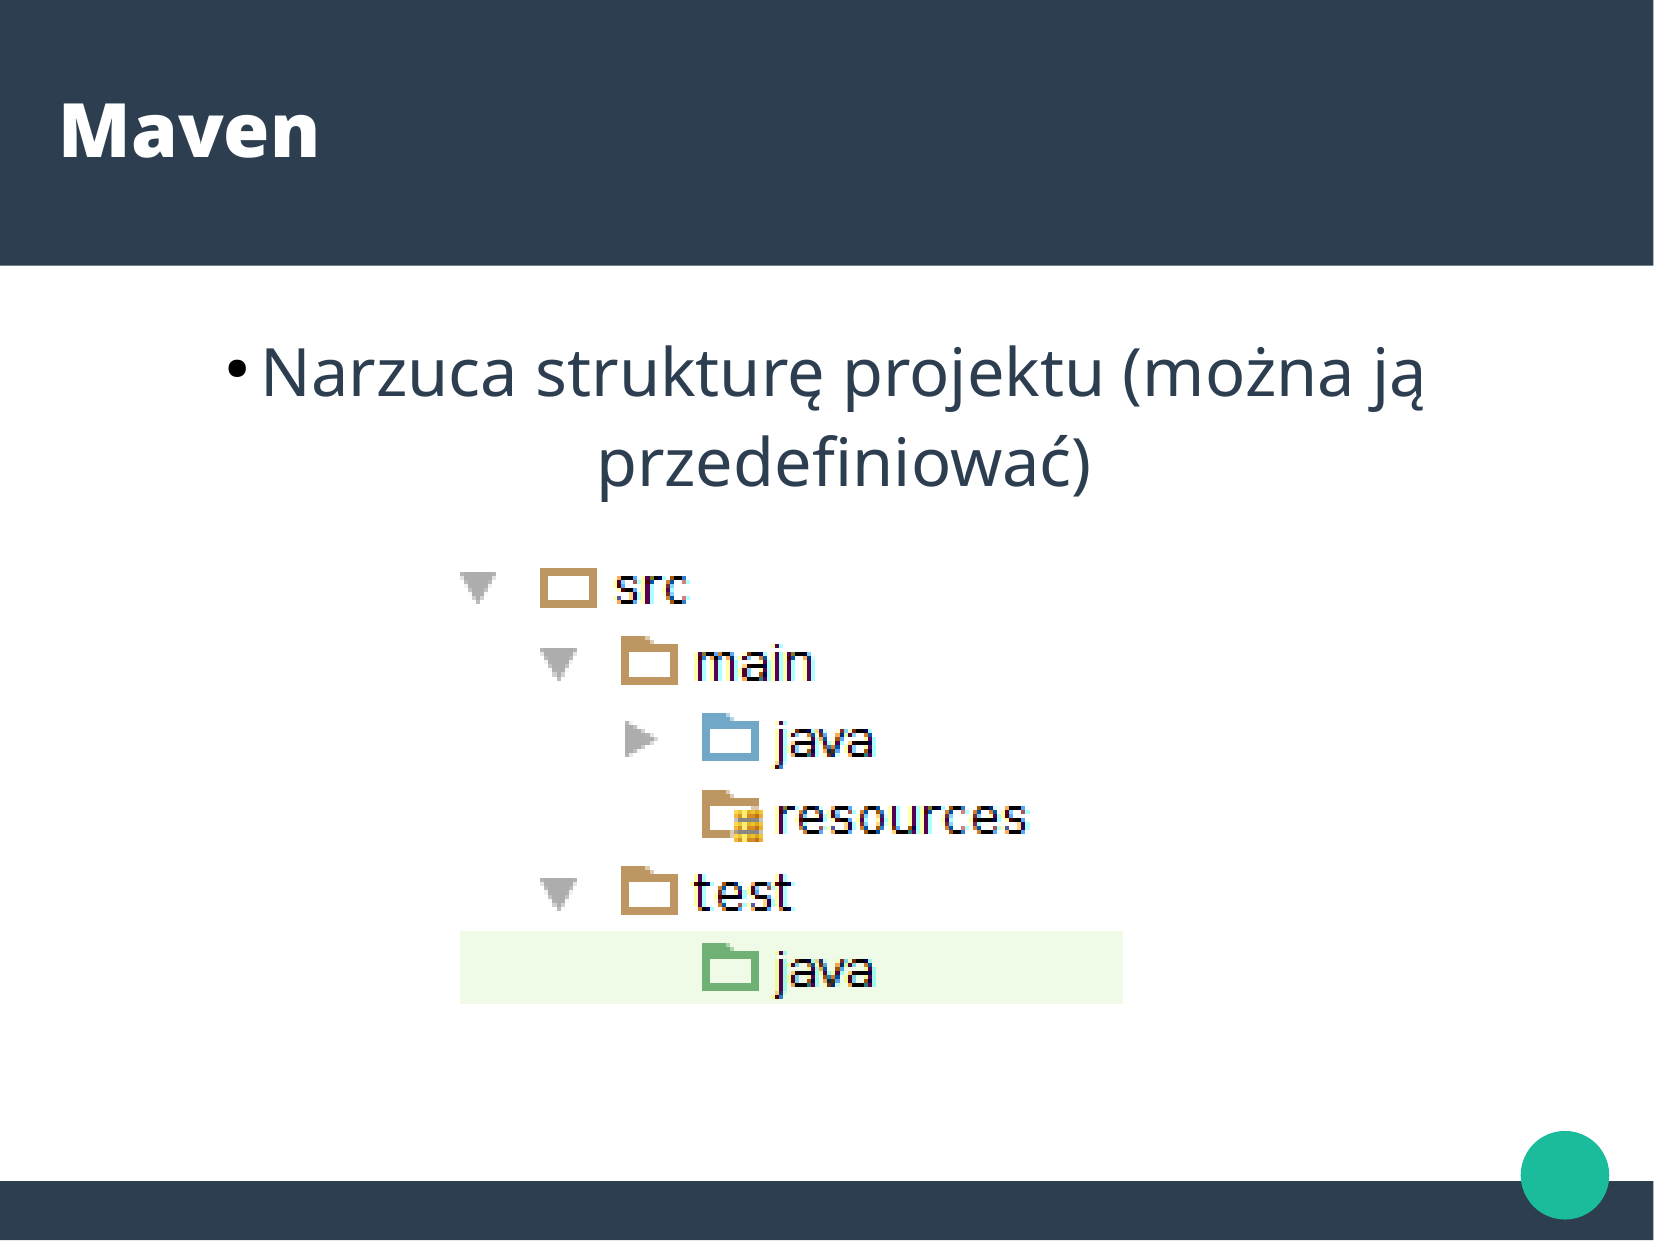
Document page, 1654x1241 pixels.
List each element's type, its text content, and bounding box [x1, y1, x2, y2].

title Maven [59, 24, 1595, 232]
picture [460, 568, 1123, 1004]
subtitle Narzuca strukturę projektu (można ją przedefiniować) [59, 324, 1595, 1152]
